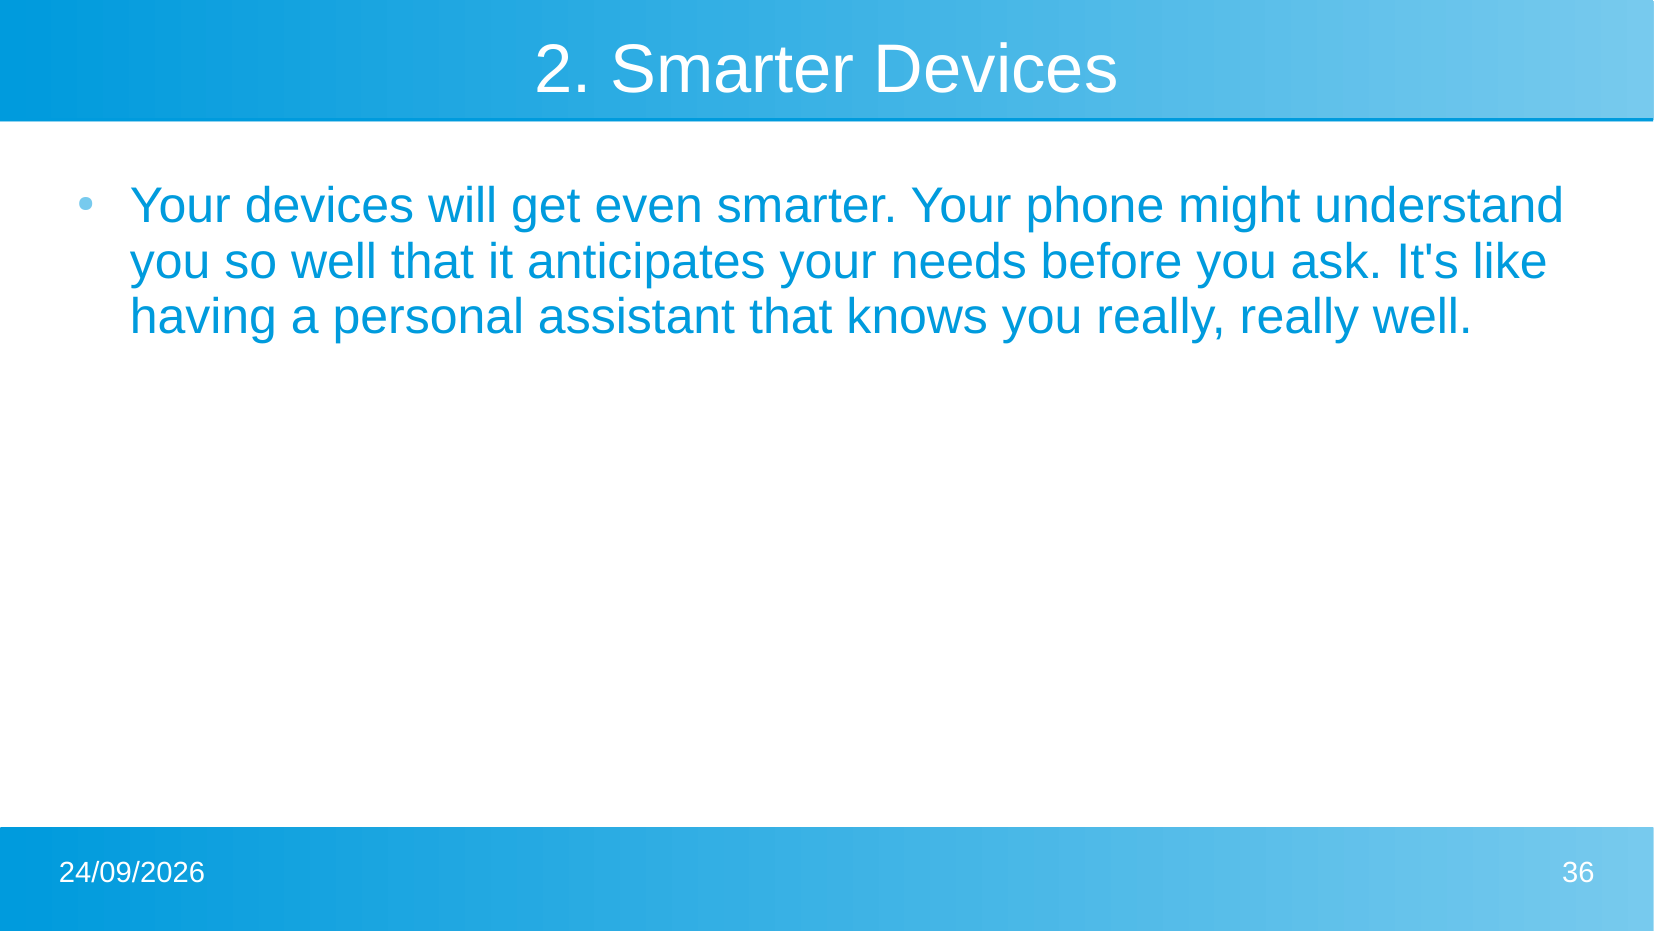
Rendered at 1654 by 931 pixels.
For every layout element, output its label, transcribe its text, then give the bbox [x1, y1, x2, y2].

title 2. Smarter Devices [59, 29, 1595, 108]
list Your devices will get even smarter. Your phone might understand you so well that it anticipates your needs before you ask. It's like having a personal assistant that knows you really, really well. [59, 177, 1595, 768]
